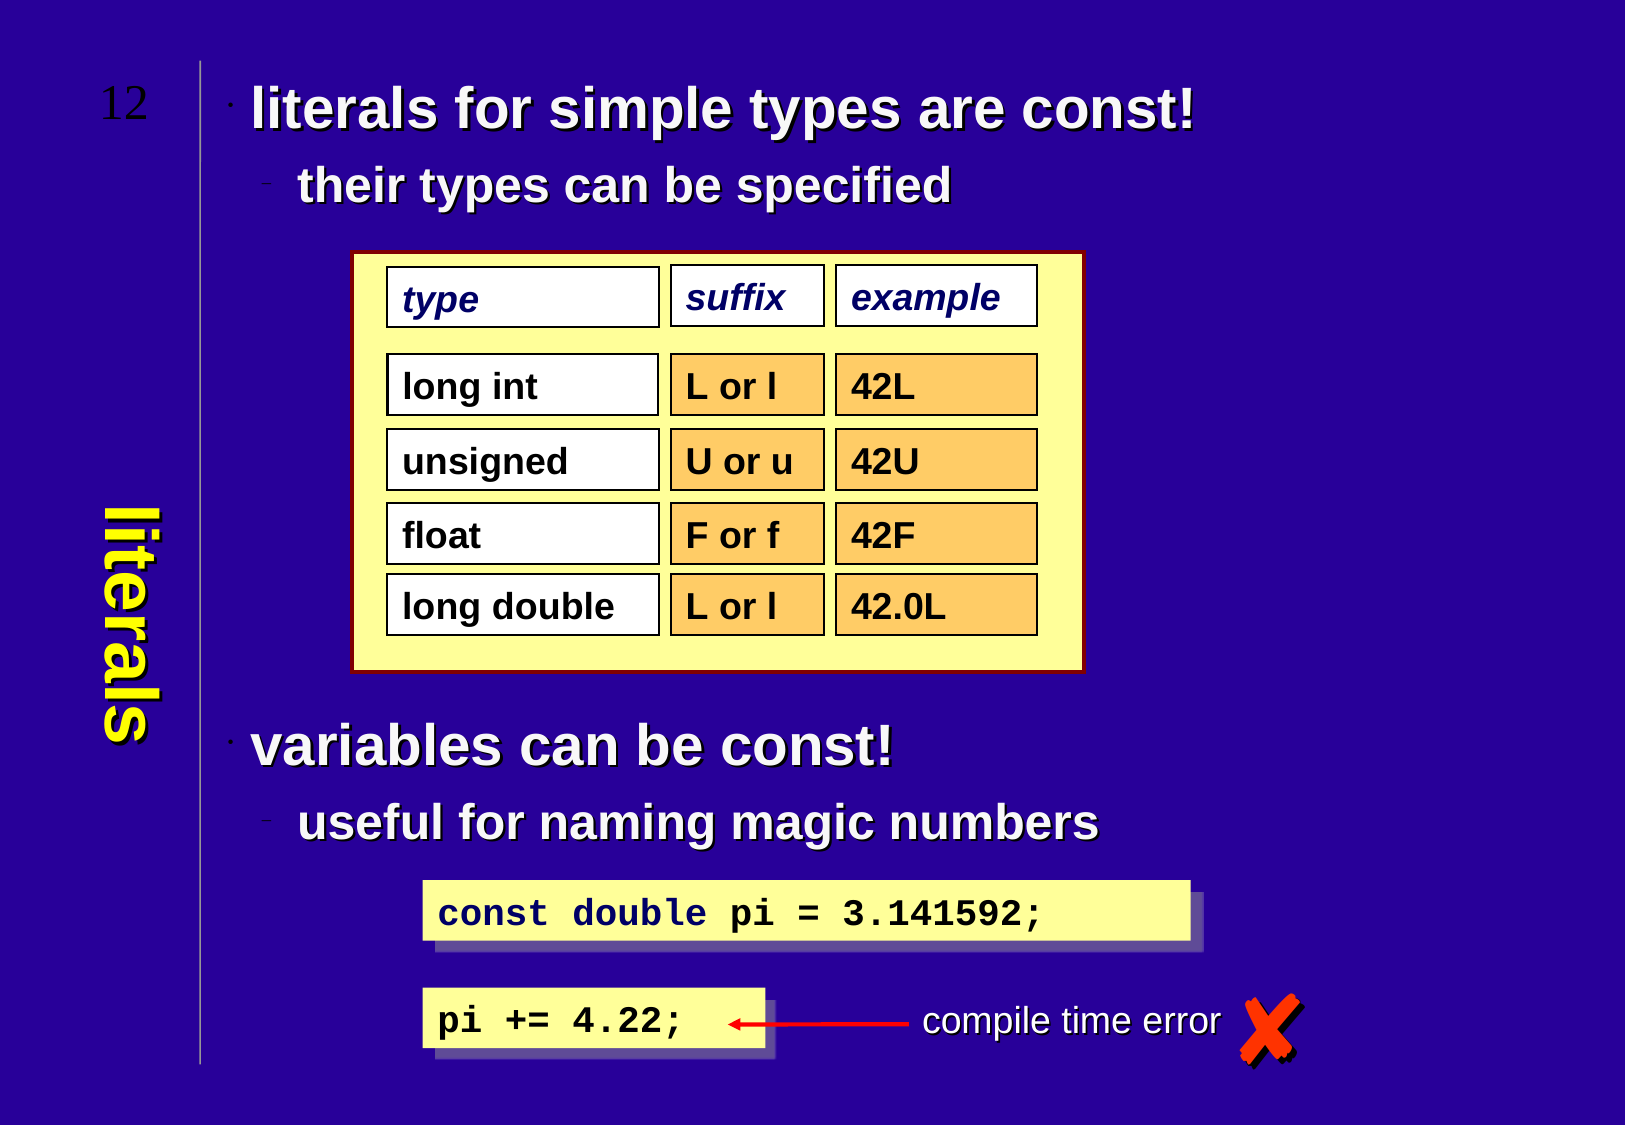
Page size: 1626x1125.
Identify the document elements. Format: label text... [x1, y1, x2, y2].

text_box compile time error [906, 988, 1214, 1049]
text_box example [836, 265, 1038, 326]
text_box suffix [670, 265, 825, 326]
title literals [50, 187, 188, 1063]
text_box long double [387, 574, 659, 635]
text_box type [387, 266, 659, 328]
text_box [351, 251, 1085, 673]
list literals for simple types are const! their types can be specified variables can be const! useful for naming magic numbers [212, 62, 1550, 1063]
text_box unsigned [387, 429, 659, 490]
text_box 42.0L [836, 574, 1038, 635]
text_box pi += 4.22; [422, 987, 766, 1049]
text_box  [1214, 941, 1416, 1106]
text_box 42F [836, 503, 1038, 564]
text_box F or f [670, 503, 825, 564]
text_box U or u [670, 429, 825, 490]
text_box 42U [836, 429, 1038, 490]
text_box 42L [836, 354, 1038, 415]
text_box long int [387, 354, 659, 415]
text_box const double pi = 3.141592; [422, 880, 1191, 941]
text_box L or l [670, 354, 825, 415]
text_box float [387, 503, 659, 564]
text_box L or l [670, 574, 825, 635]
